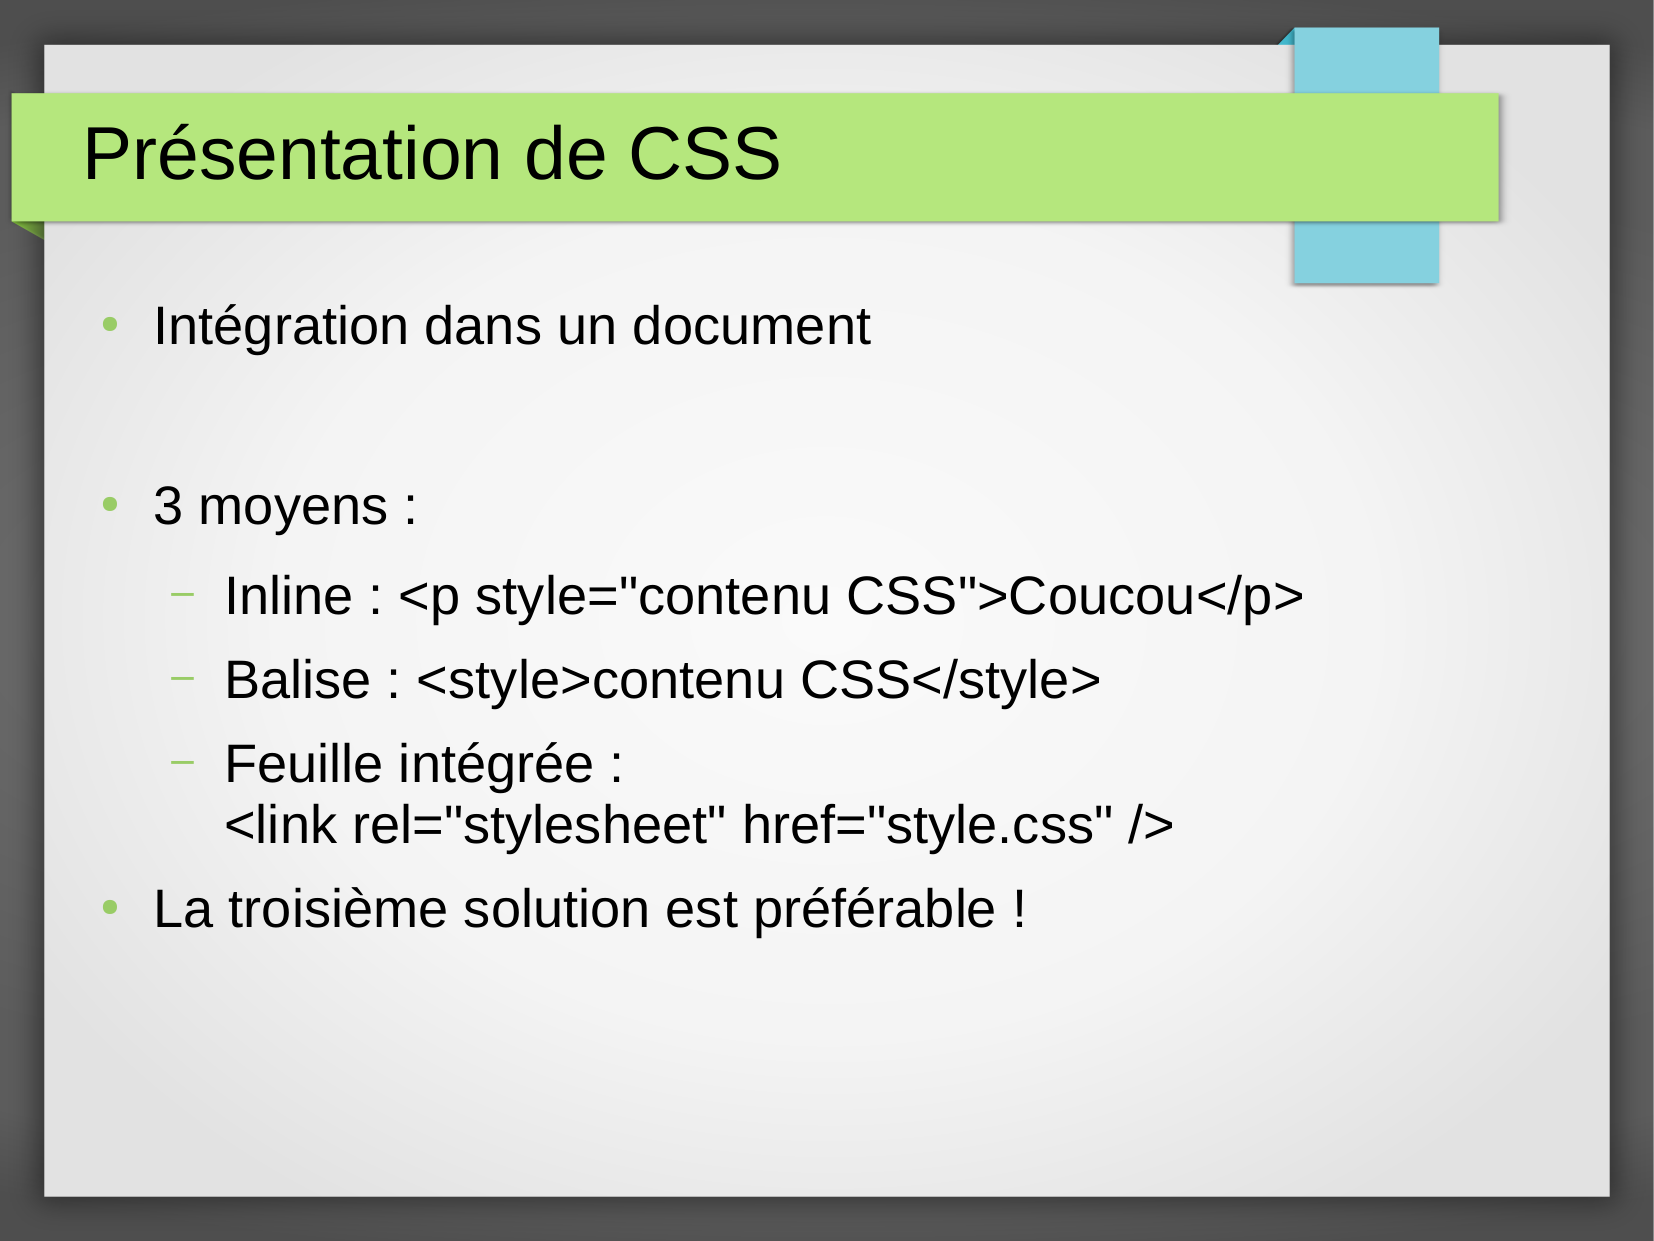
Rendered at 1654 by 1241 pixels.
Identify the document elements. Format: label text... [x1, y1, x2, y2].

title Présentation de CSS [82, 94, 1264, 213]
list Intégration dans un document 3 moyens : Inline : <p style="contenu CSS">Coucou</p> Balise : <style>contenu CSS</style> Feuille intégrée : <link rel="stylesheet" href="style.css" /> La troisième solution est préférable ! [82, 295, 1571, 1015]
picture [0, 0, 1654, 1241]
